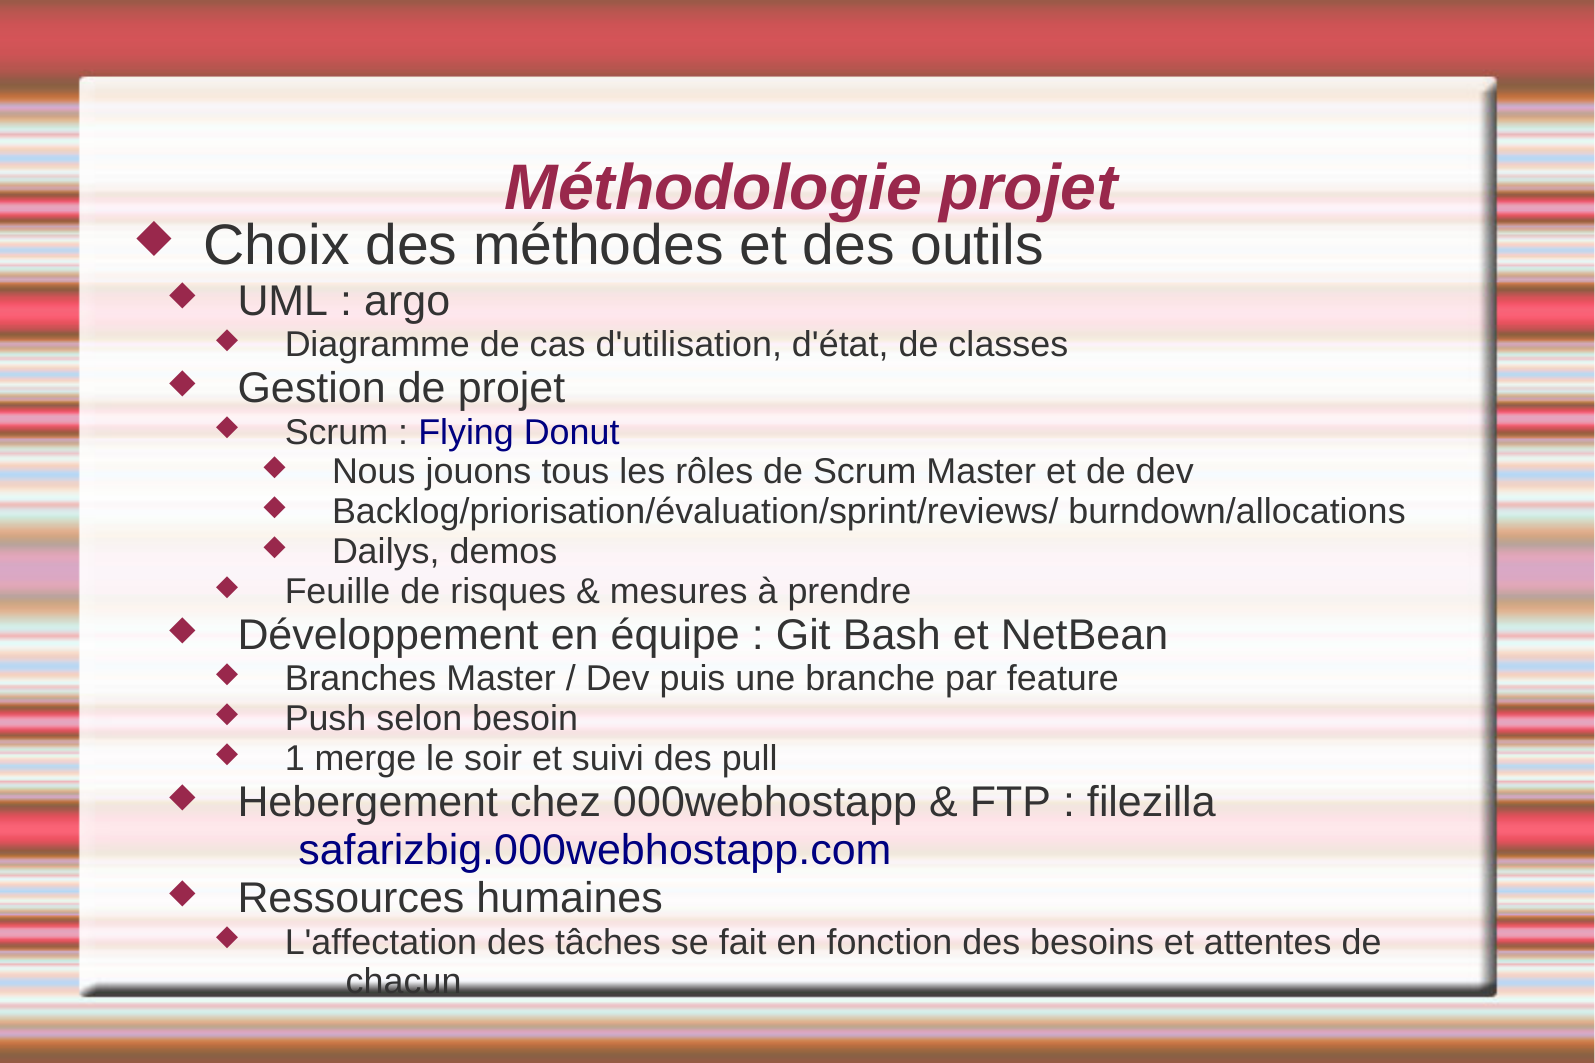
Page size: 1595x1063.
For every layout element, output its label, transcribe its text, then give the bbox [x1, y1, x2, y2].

picture [0, 0, 1595, 1063]
title Méthodologie projet [85, 98, 1479, 276]
list Choix des méthodes et des outils UML : argo Diagramme de cas d'utilisation, d'état, de classes Gestion de projet Scrum : Flying Donut Nous jouons tous les rôles de Scrum Master et de dev Backlog/priorisation/évaluation/sprint/reviews/ burndown/allocations Dailys, demos Feuille de risques & mesures à prendre Développement en équipe : Git Bash et NetBean Branches Master / Dev puis une branche par feature Push selon besoin 1 merge le soir et suivi des pull Hebergement chez 000webhostapp & FTP : filezilla safarizbig.000webhostapp.com Ressources humaines L'affectation des tâches se fait en fonction des besoins et attentes de chacun [121, 212, 1453, 1001]
